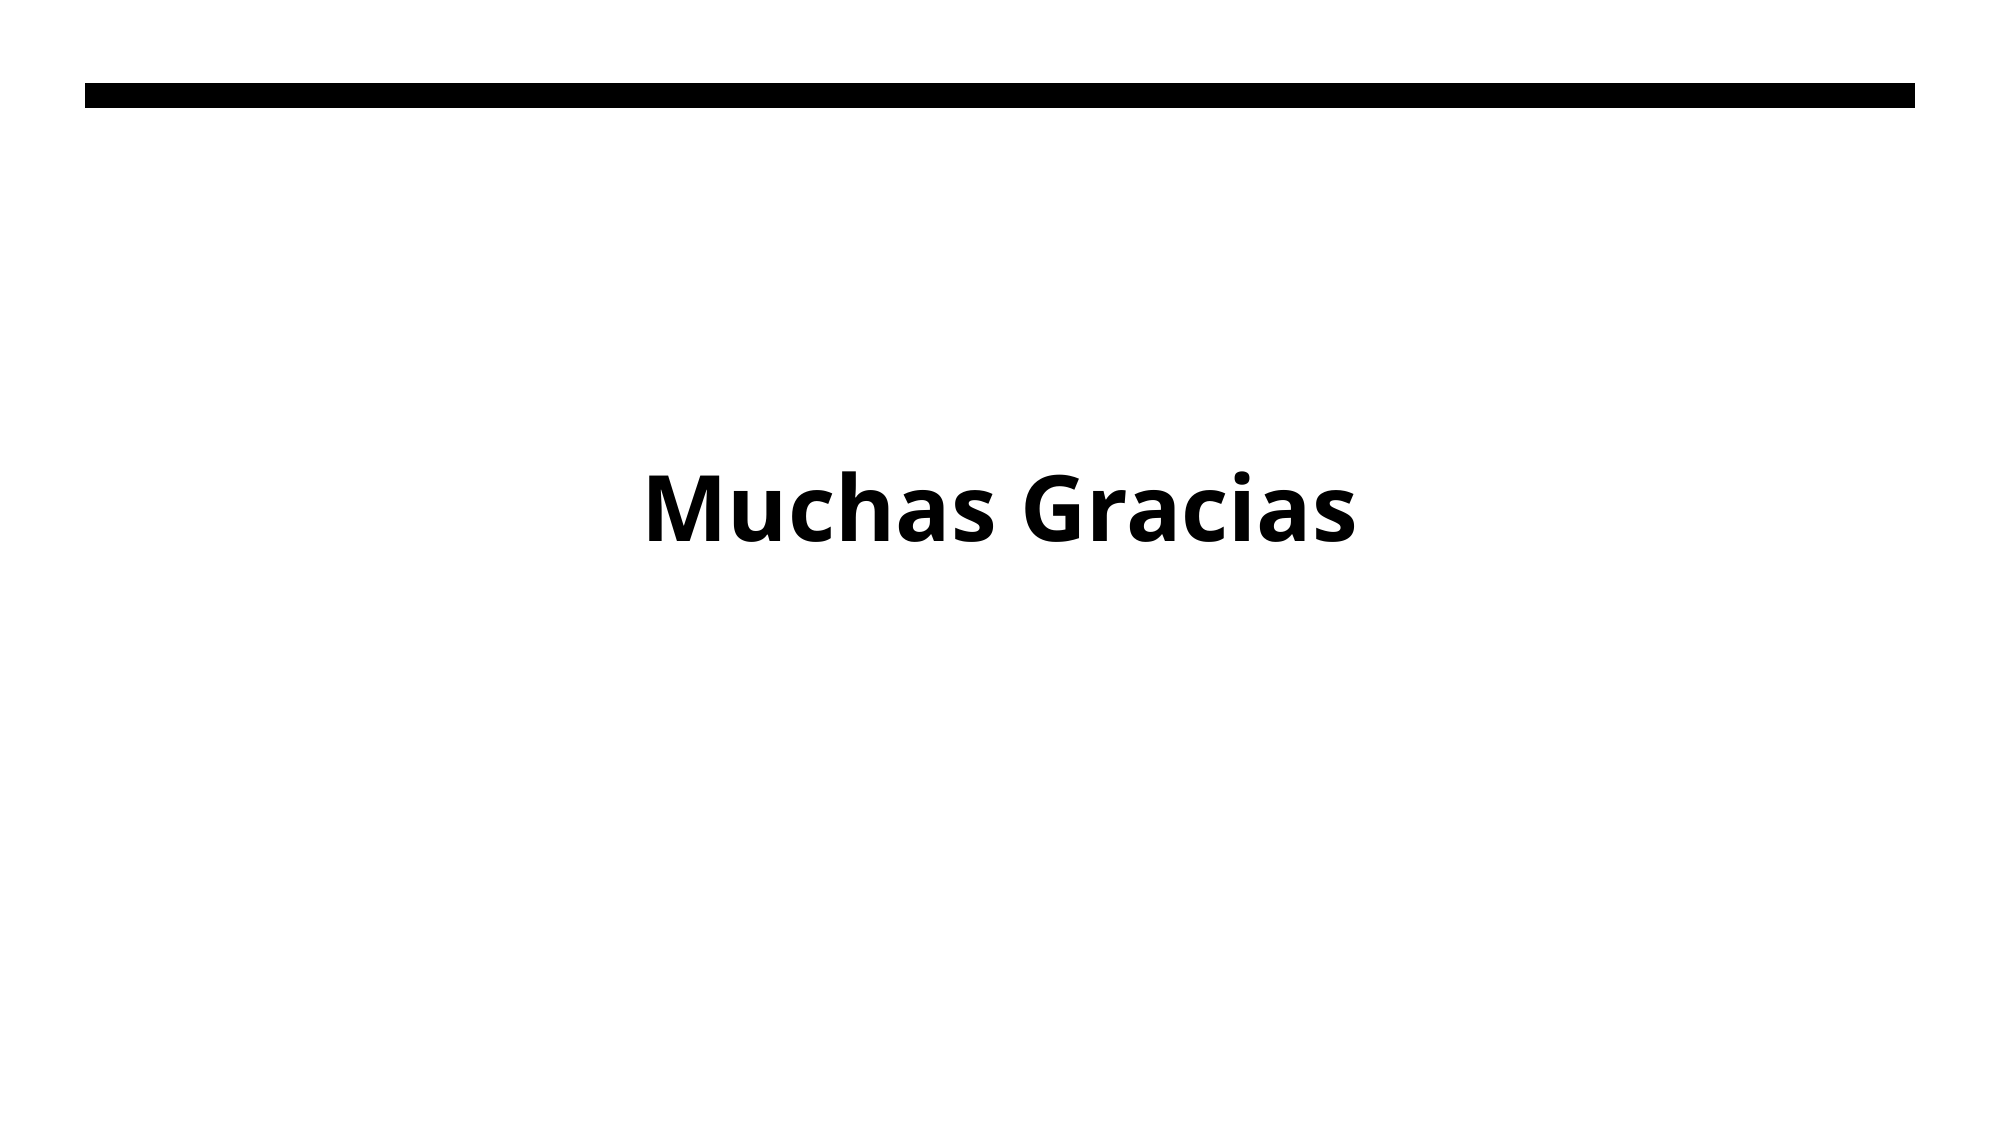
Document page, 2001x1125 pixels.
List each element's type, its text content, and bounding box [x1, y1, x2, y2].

title Muchas Gracias [84, 442, 1915, 683]
